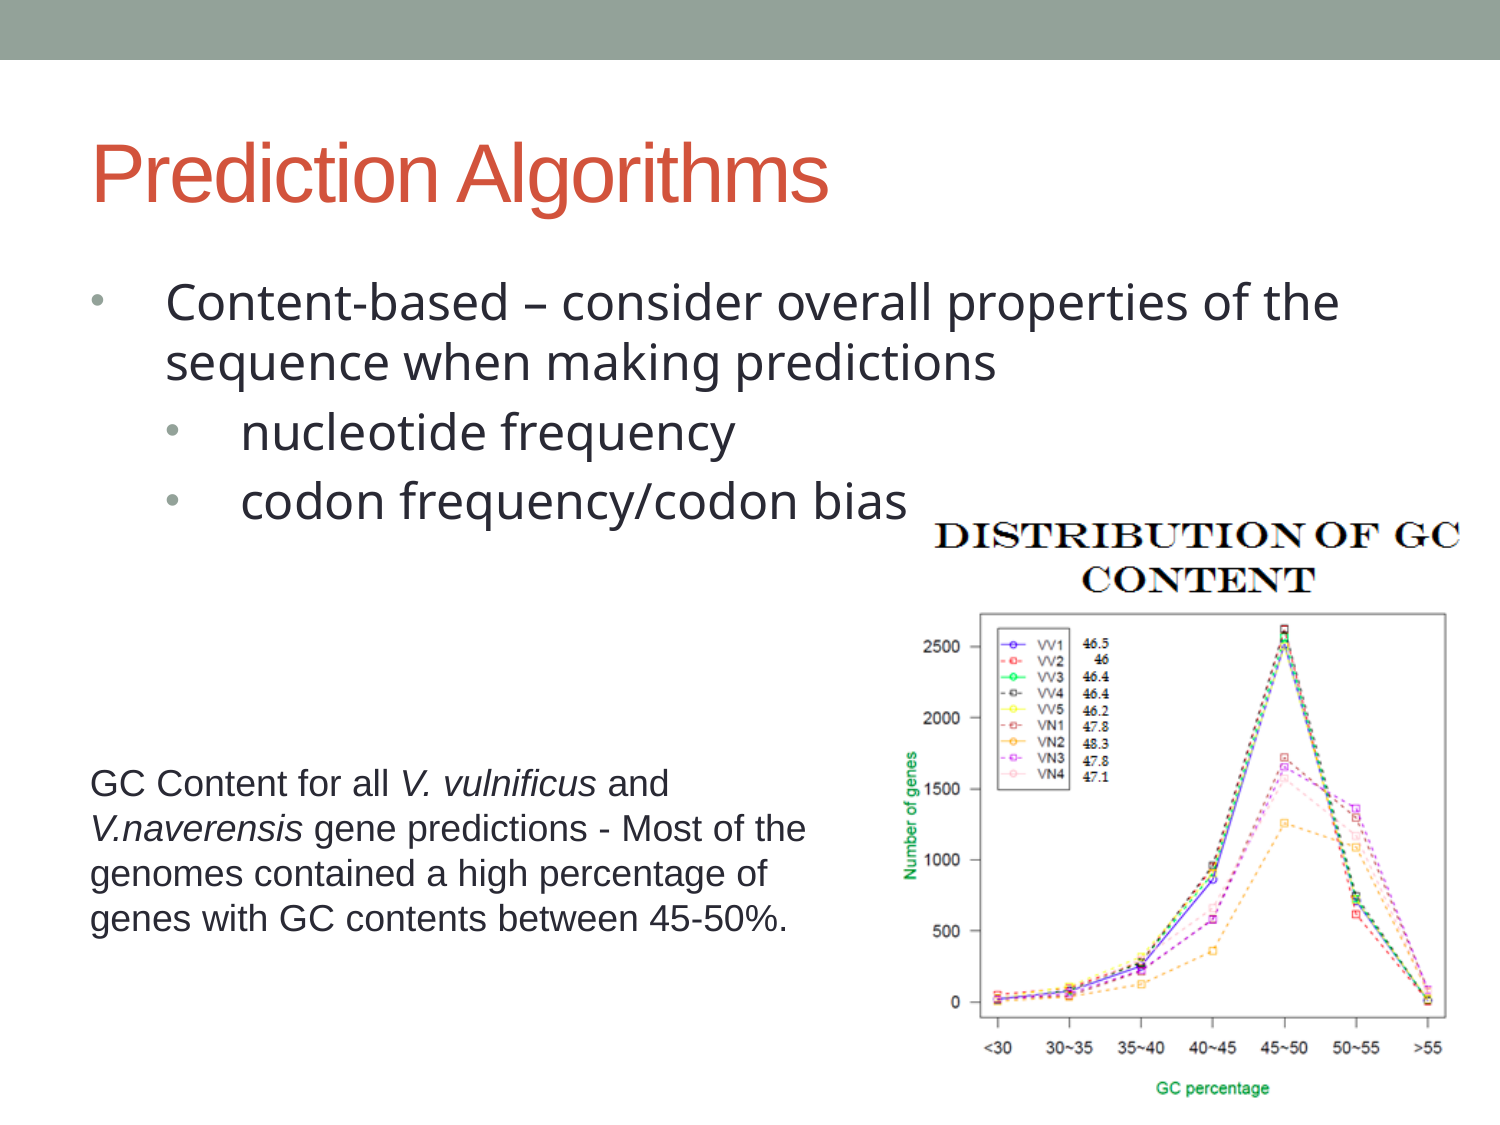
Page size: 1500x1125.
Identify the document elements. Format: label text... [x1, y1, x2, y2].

title Prediction Algorithms [75, 87, 1425, 250]
list Content-based – consider overall properties of the sequence when making predictions nucleotide frequency codon frequency/codon bias [75, 262, 1425, 1063]
text_box GC Content for all V. vulnificus and V.naverensis gene predictions - Most of the genomes contained a high percentage of genes with GC contents between 45-50%. [74, 751, 825, 946]
picture [882, 515, 1467, 1103]
